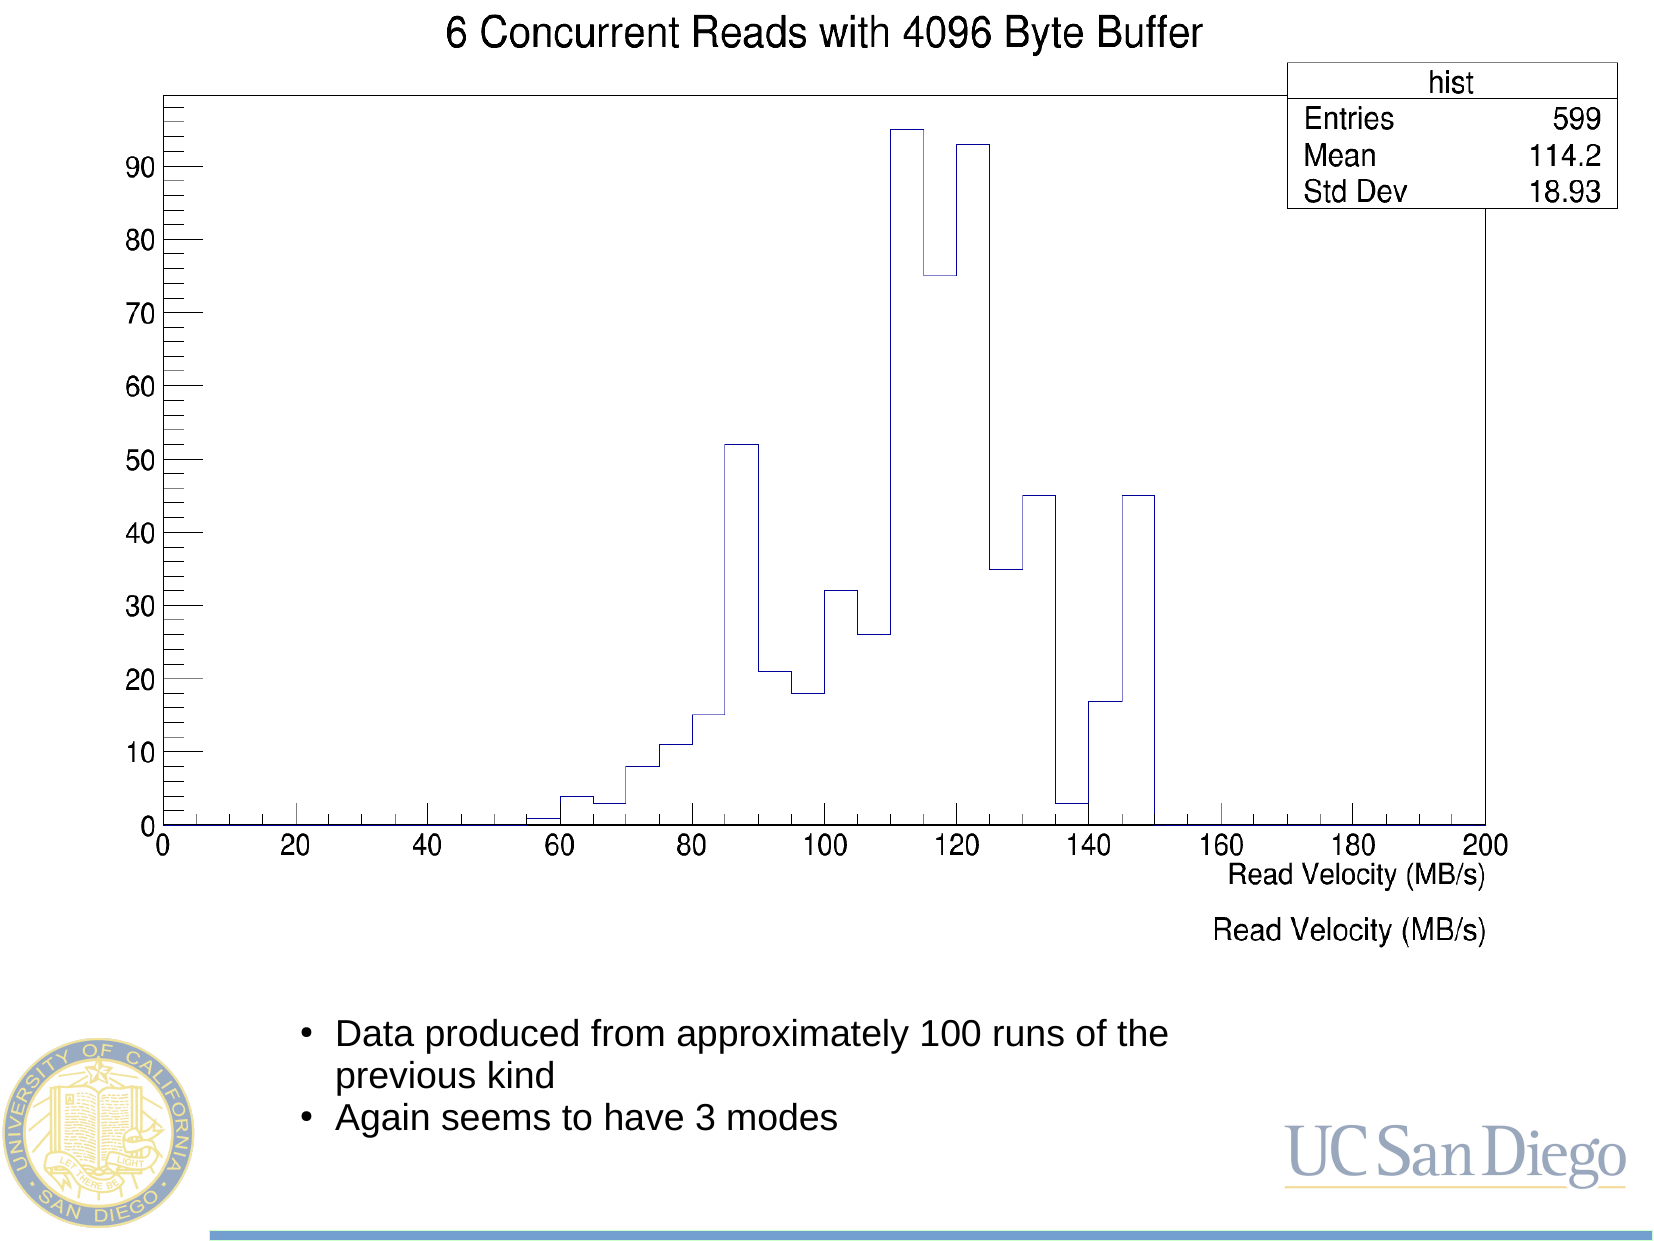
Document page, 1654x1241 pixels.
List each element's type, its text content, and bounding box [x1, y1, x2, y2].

text_box Data produced from approximately 100 runs of the previous kind Again seems to have 3 modes [285, 1005, 1246, 1146]
picture [1253, 1089, 1653, 1230]
picture [0, 3, 1650, 976]
picture [0, 1034, 196, 1231]
text_box [209, 1230, 1653, 1241]
